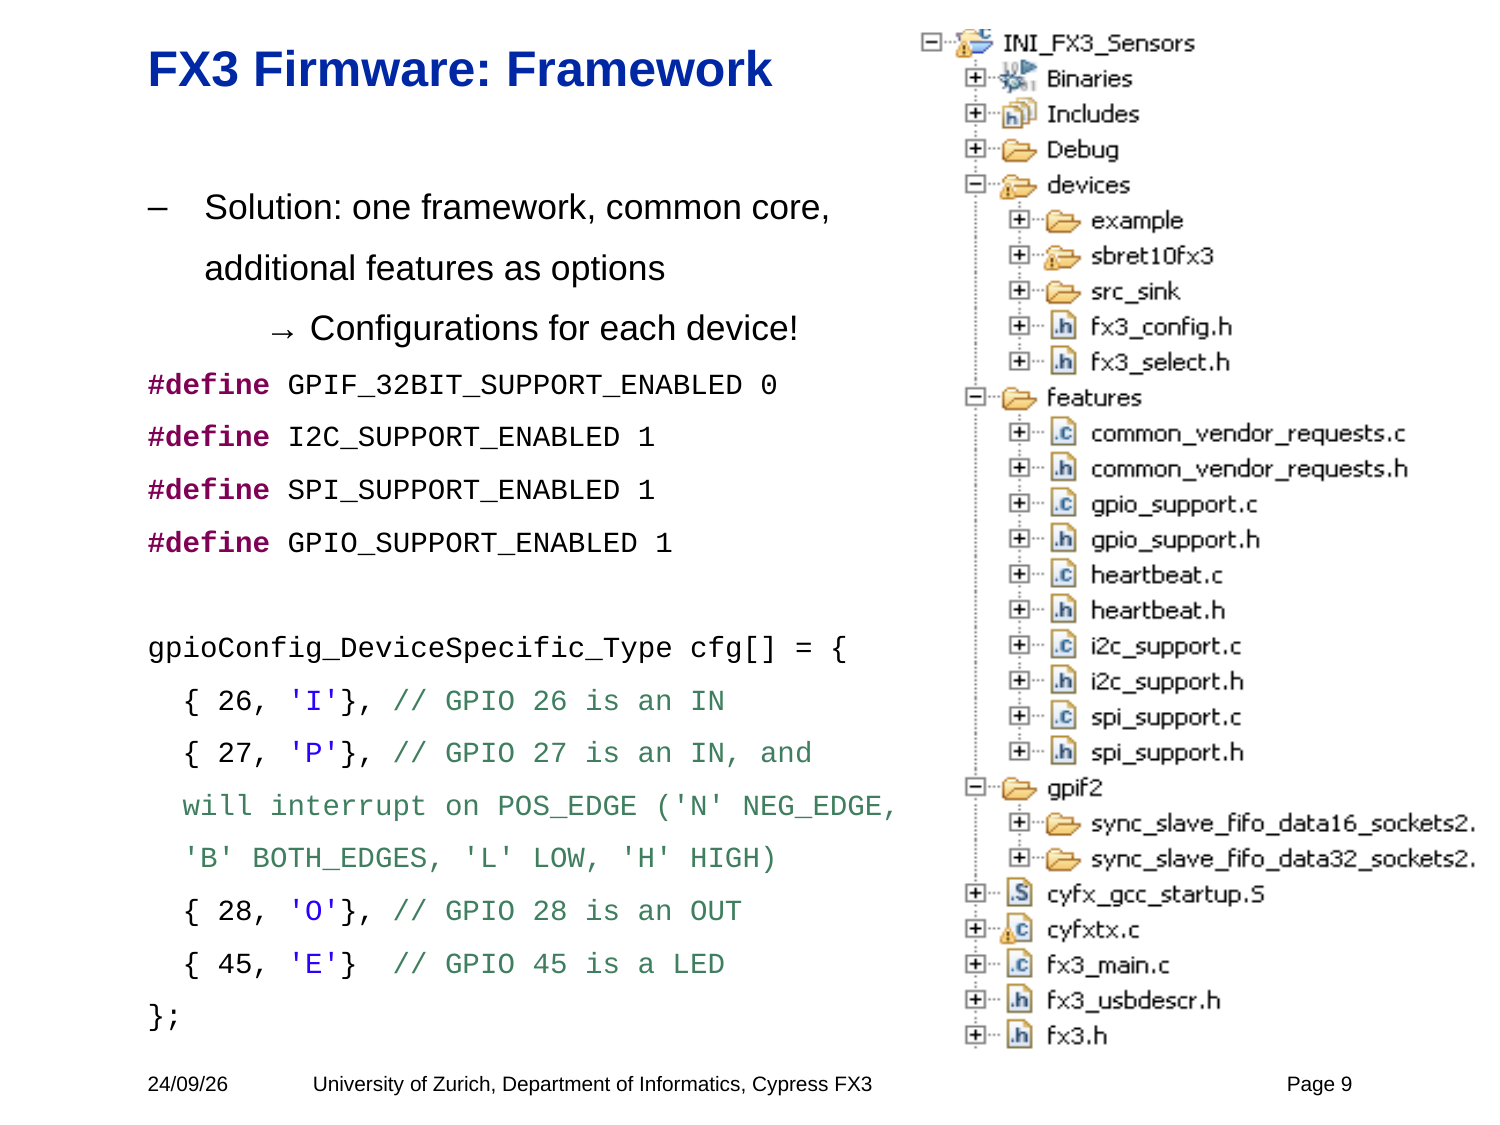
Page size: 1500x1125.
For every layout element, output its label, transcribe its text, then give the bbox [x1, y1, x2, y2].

list Solution: one framework, common core, additional features as options → Configurations for each device! #define GPIF_32BIT_SUPPORT_ENABLED 0 #define I2C_SUPPORT_ENABLED 1 #define SPI_SUPPORT_ENABLED 1 #define GPIO_SUPPORT_ENABLED 1 gpioConfig_DeviceSpecific_Type cfg[] = { { 26, 'I'}, // GPIO 26 is an IN { 27, 'P'}, // GPIO 27 is an IN, and will interrupt on POS_EDGE ('N' NEG_EDGE, 'B' BOTH_EDGES, 'L' LOW, 'H' HIGH) { 28, 'O'}, // GPIO 28 is an OUT { 45, 'E'} // GPIO 45 is a LED }; [147, 184, 915, 1032]
picture [915, 29, 1477, 1051]
title FX3 Firmware: Framework [147, 31, 915, 137]
